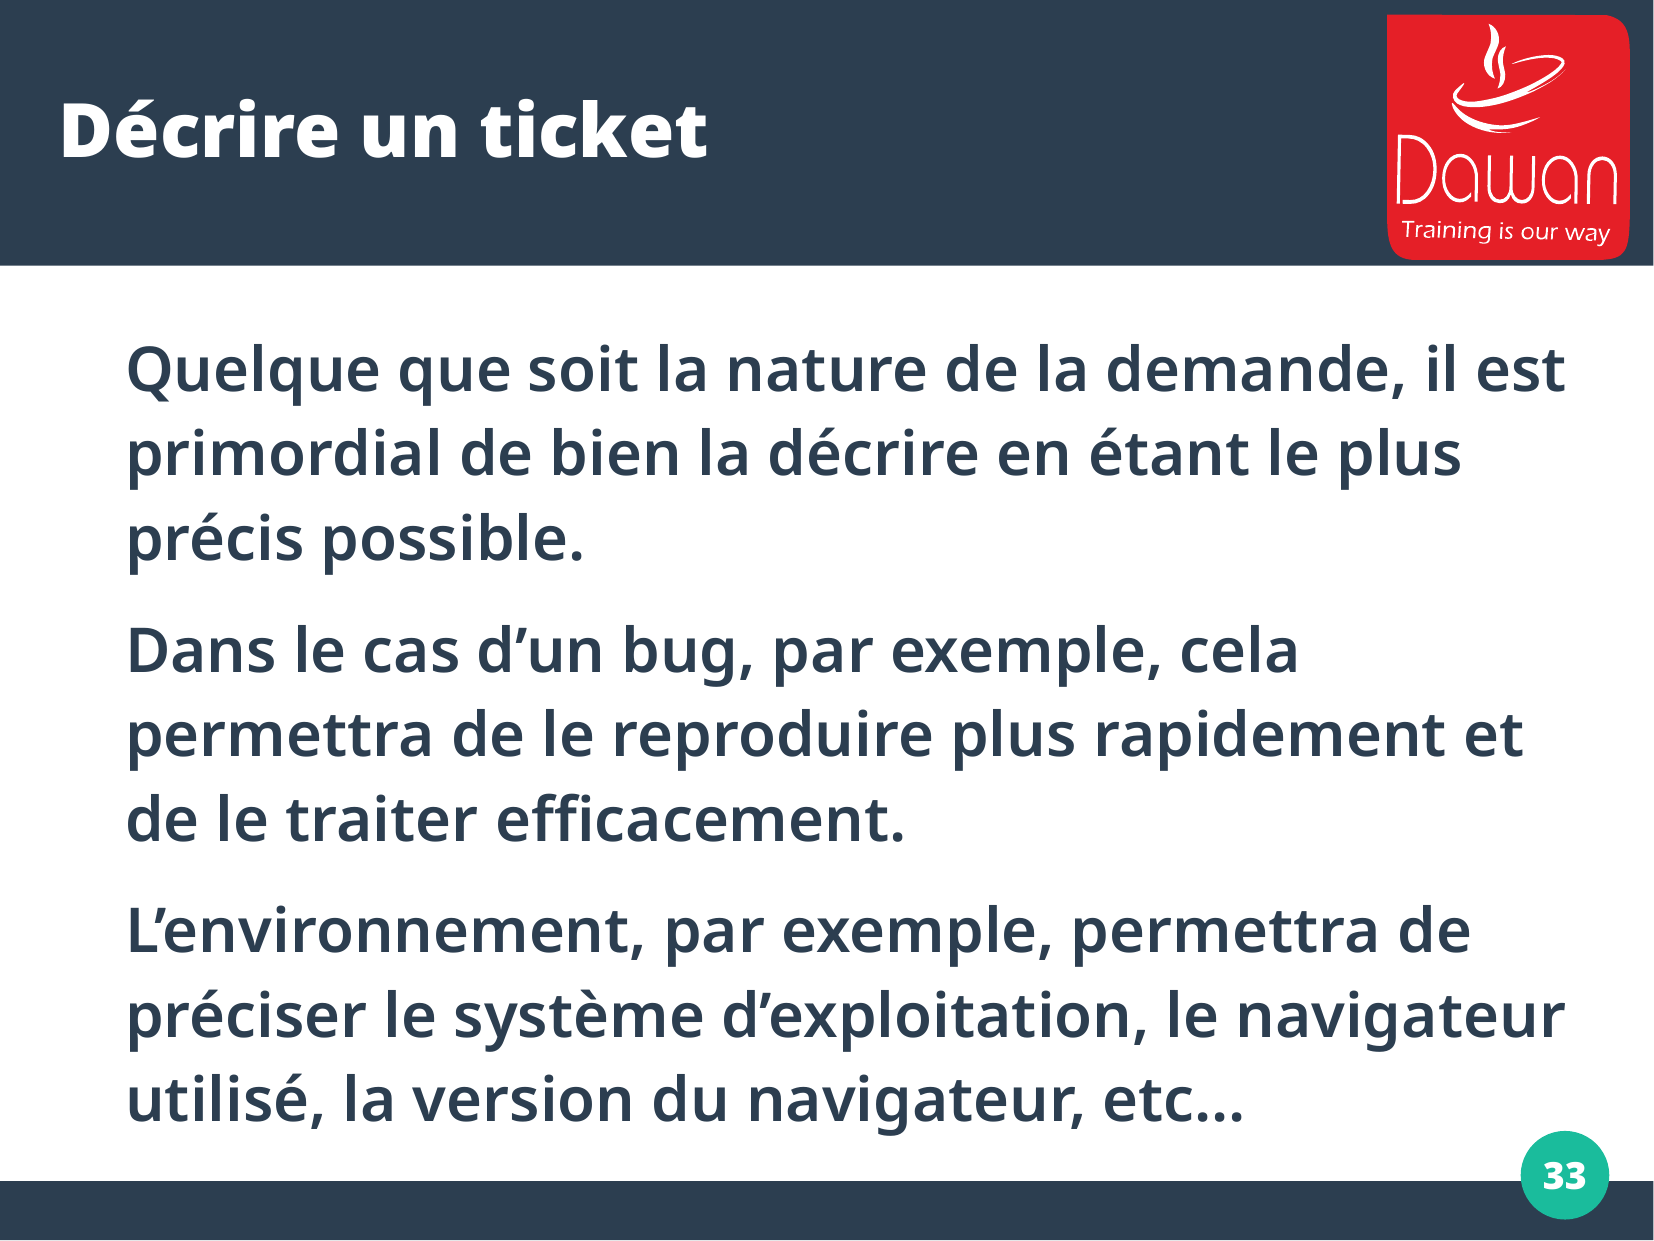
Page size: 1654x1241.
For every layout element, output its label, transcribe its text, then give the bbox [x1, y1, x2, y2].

list Quelque que soit la nature de la demande, il est primordial de bien la décrire en étant le plus précis possible. Dans le cas d’un bug, par exemple, cela permettra de le reproduire plus rapidement et de le traiter efficacement. L’environnement, par exemple, permettra de préciser le système d’exploitation, le navigateur utilisé, la version du navigateur, etc... [59, 324, 1595, 1152]
title Décrire un ticket [59, 49, 1387, 207]
picture [1387, 14, 1630, 260]
